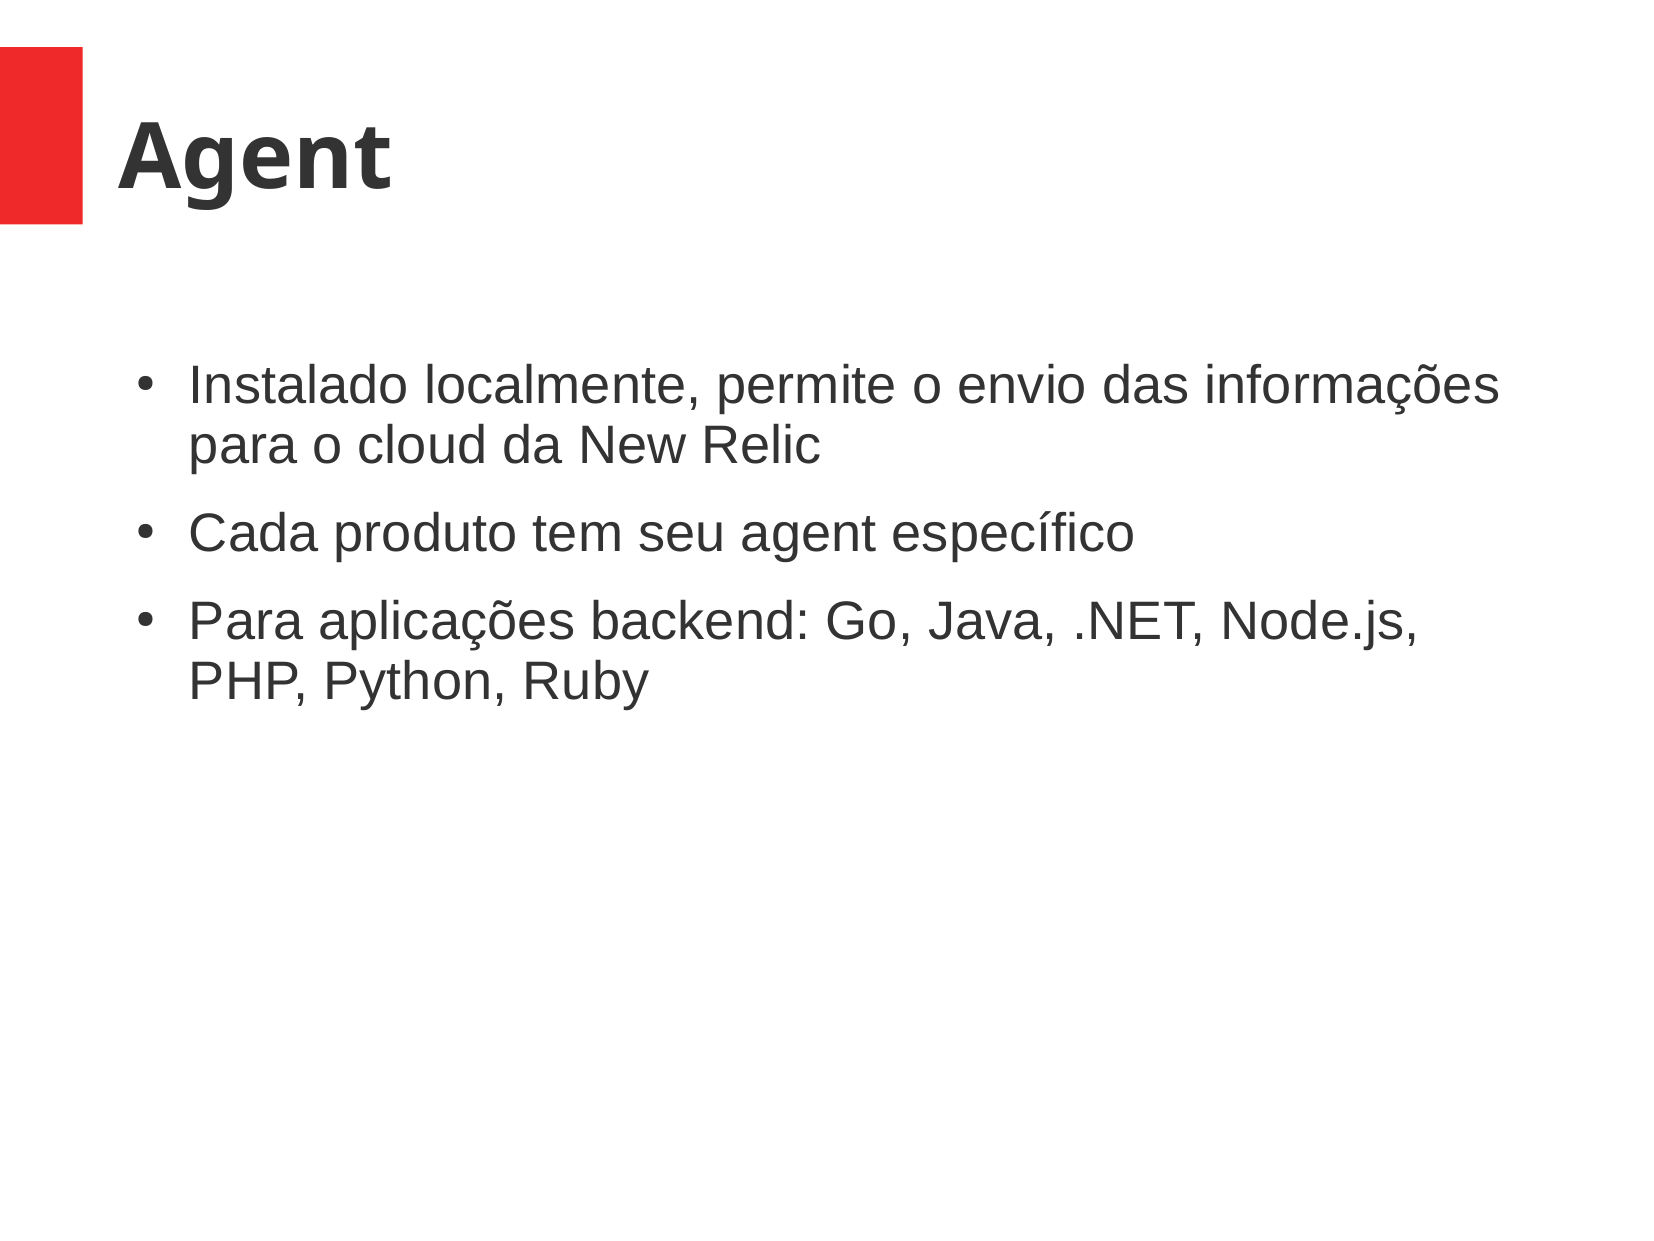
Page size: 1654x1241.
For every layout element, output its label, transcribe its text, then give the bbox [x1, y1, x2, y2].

list Instalado localmente, permite o envio das informações para o cloud da New Relic Cada produto tem seu agent específico Para aplicações backend: Go, Java, .NET, Node.js, PHP, Python, Ruby [118, 354, 1536, 1074]
title Agent [118, 49, 1571, 257]
